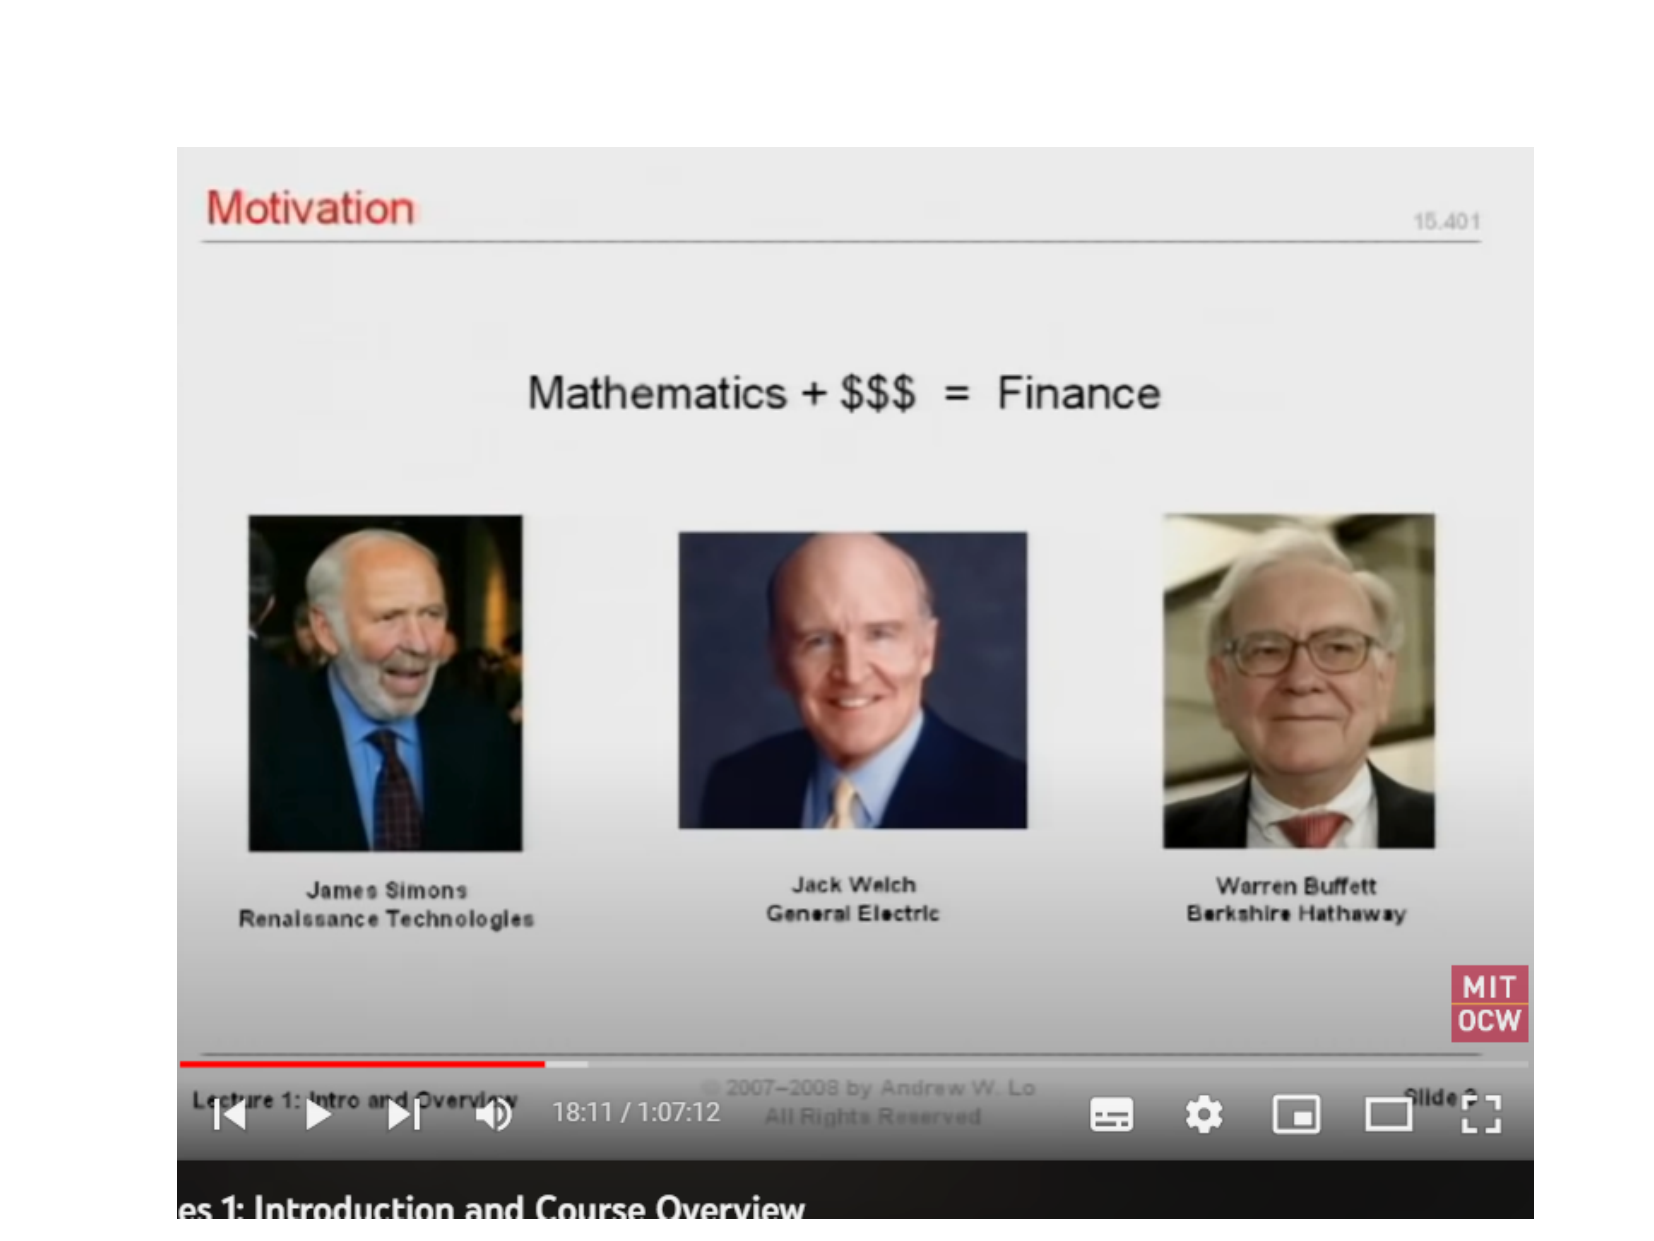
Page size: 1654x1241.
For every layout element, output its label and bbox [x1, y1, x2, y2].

picture [177, 147, 1534, 1219]
